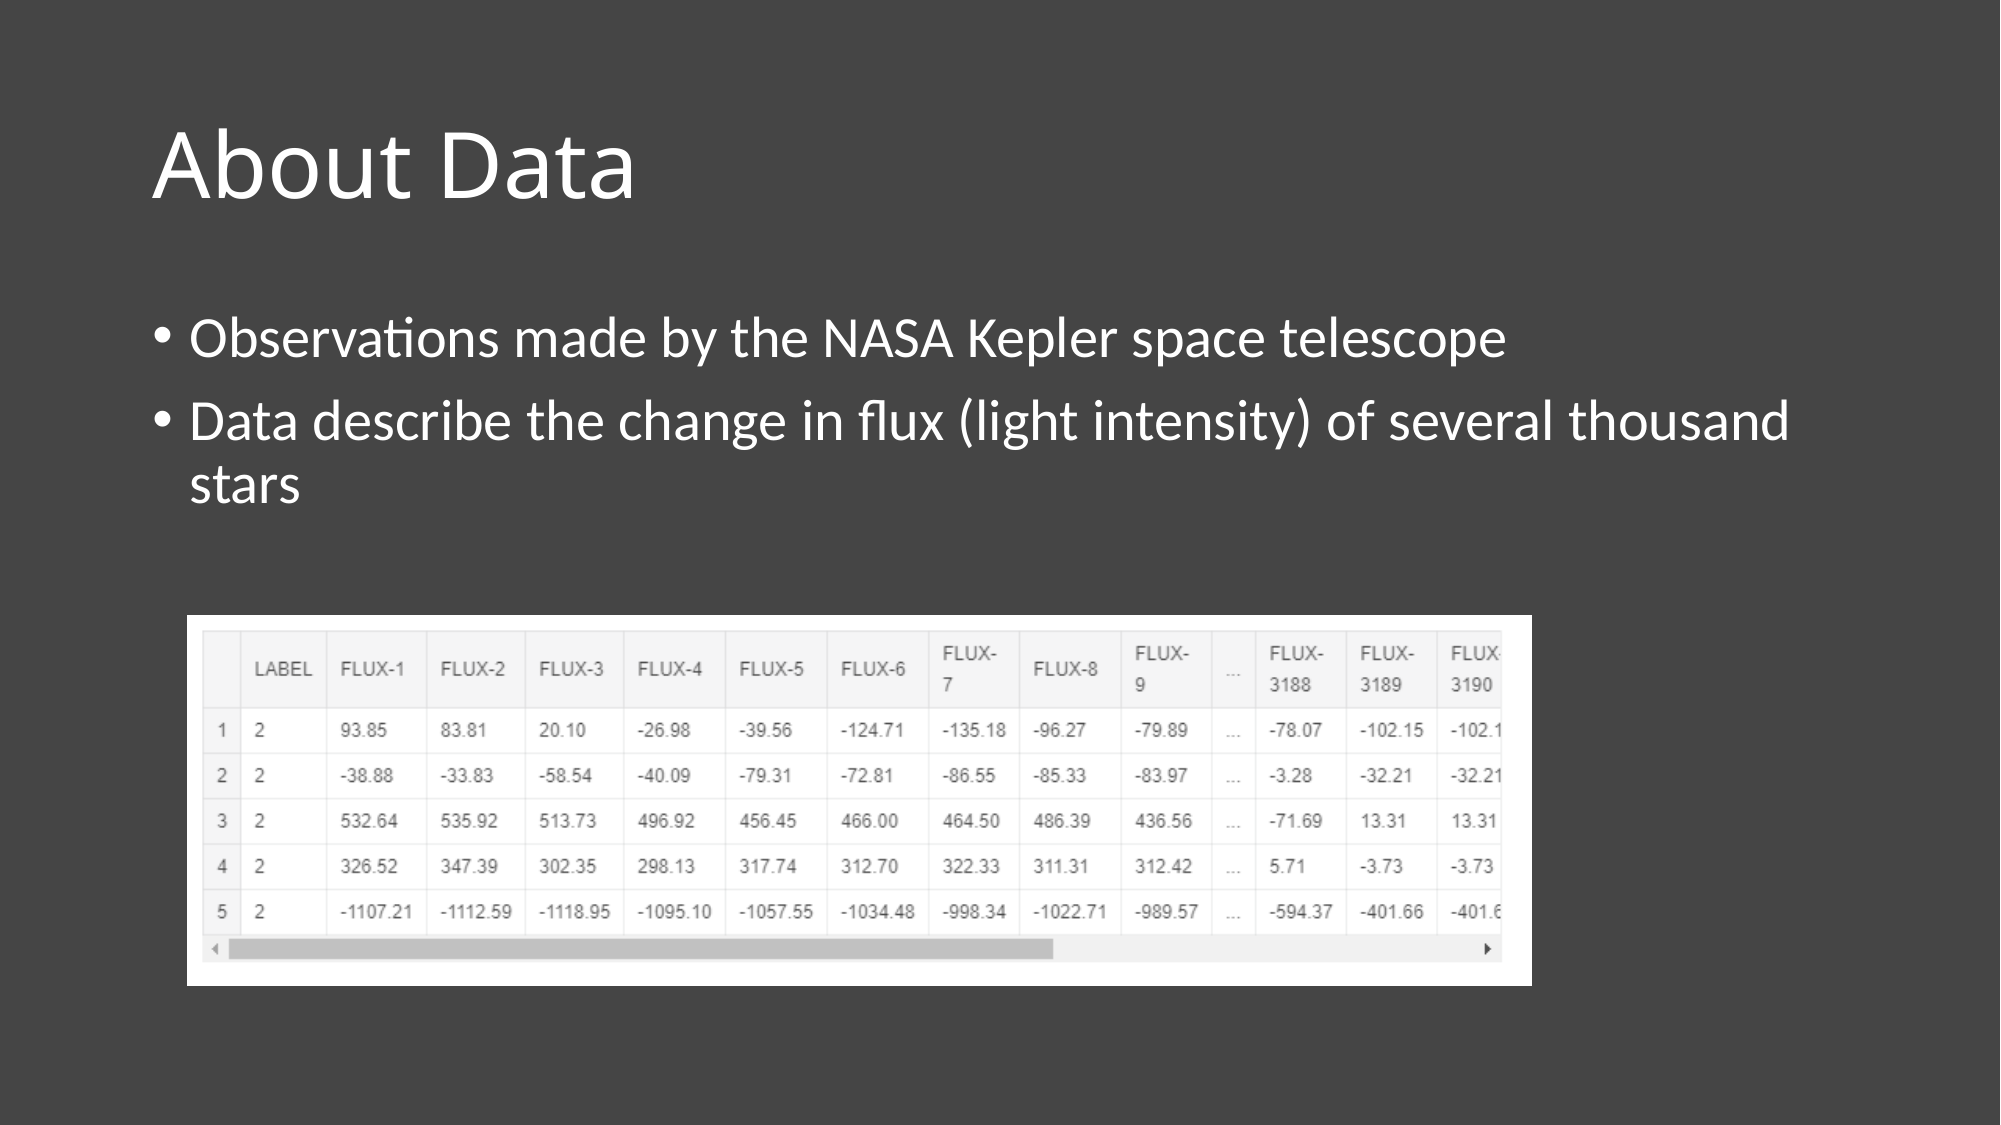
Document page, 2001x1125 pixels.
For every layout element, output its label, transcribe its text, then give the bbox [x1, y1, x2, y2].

picture [187, 615, 1532, 986]
title About Data [137, 59, 1863, 278]
list Observations made by the NASA Kepler space telescope Data describe the change in flux (light intensity) of several thousand stars [137, 299, 1863, 1014]
